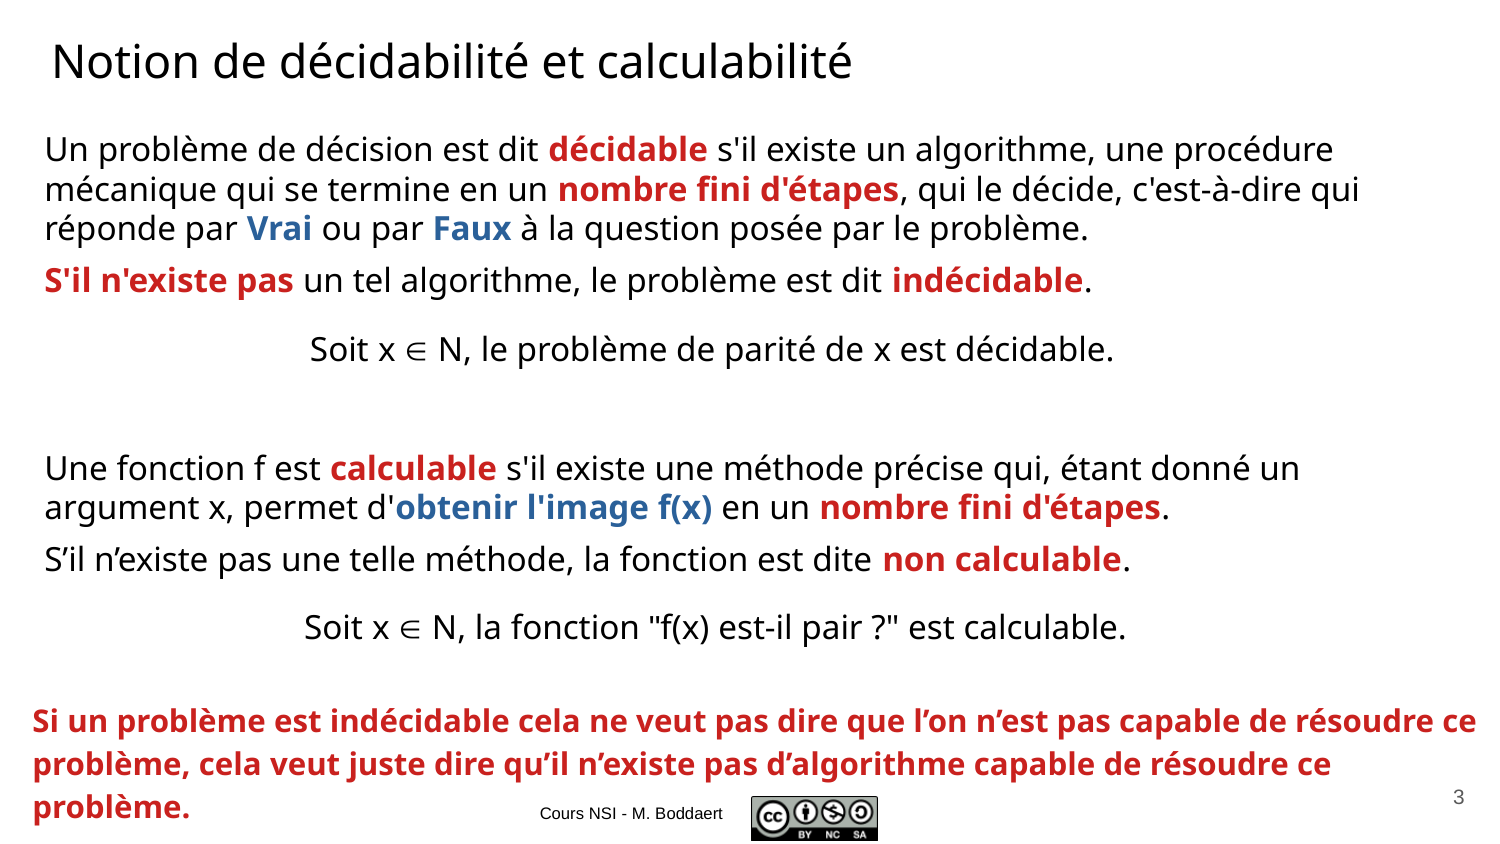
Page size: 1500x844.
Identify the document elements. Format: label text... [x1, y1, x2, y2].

text_box Une fonction f est calculable s'il existe une méthode précise qui, étant donné un argument x, permet d'obtenir l'image f(x) en un nombre fini d'étapes. S’il n’existe pas une telle méthode, la fonction est dite non calculable. [29, 439, 1477, 567]
slide_number <numéro> [1389, 794, 1480, 830]
picture [751, 796, 878, 841]
text_box Un problème de décision est dit décidable s'il existe un algorithme, une procédure mécanique qui se termine en un nombre fini d'étapes, qui le décide, c'est-à-dire qui réponde par Vrai ou par Faux à la question posée par le problème. S'il n'existe pas un tel algorithme, le problème est dit indécidable. [29, 120, 1477, 355]
text_box Soit x ∈ N, le problème de parité de x est décidable. [295, 318, 1208, 378]
title Notion de décidabilité et calculabilité [51, 13, 1449, 108]
text_box Soit x ∈ N, la fonction "f(x) est-il pair ?" est calculable. [289, 596, 1191, 656]
text_box Si un problème est indécidable cela ne veut pas dire que l’on n’est pas capable de résoudre ce problème, cela veut juste dire qu’il n’existe pas d’algorithme capable de résoudre ce problème. [17, 691, 1495, 794]
